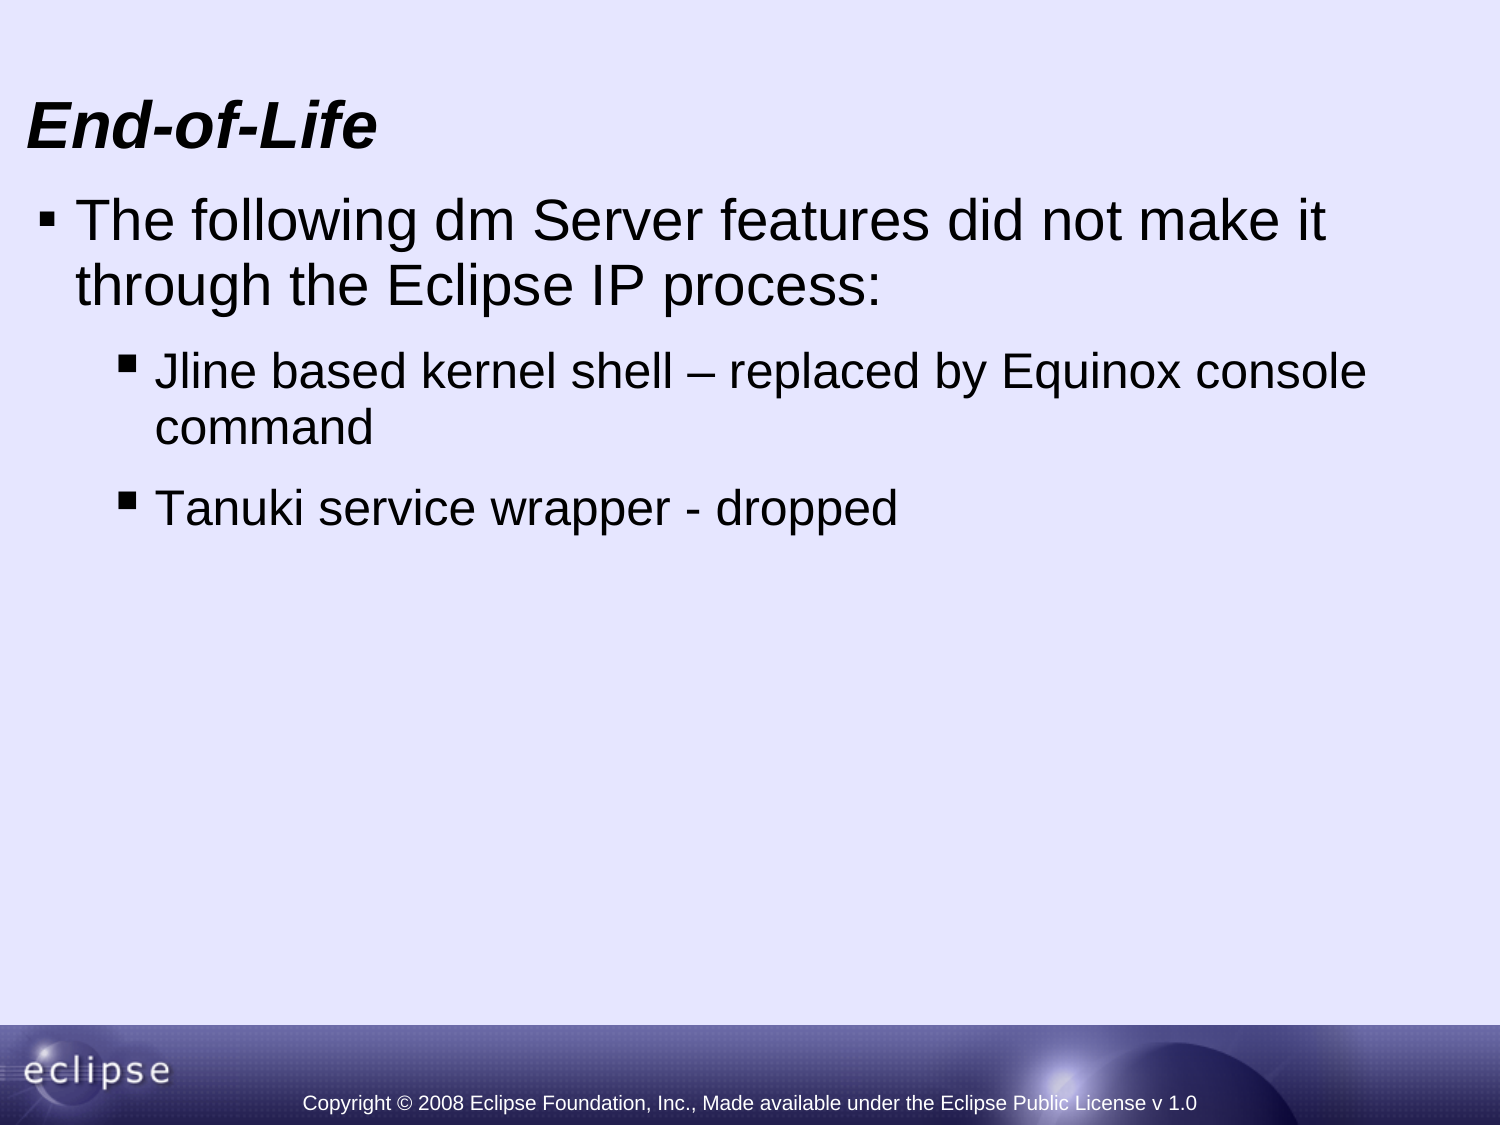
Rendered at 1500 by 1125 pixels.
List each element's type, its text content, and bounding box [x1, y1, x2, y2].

picture [0, 1025, 1500, 1125]
list The following dm Server features did not make it through the Eclipse IP process: Jline based kernel shell – replaced by Equinox console command Tanuki service wrapper - dropped [37, 187, 1463, 1021]
title End-of-Life [26, 84, 1474, 172]
